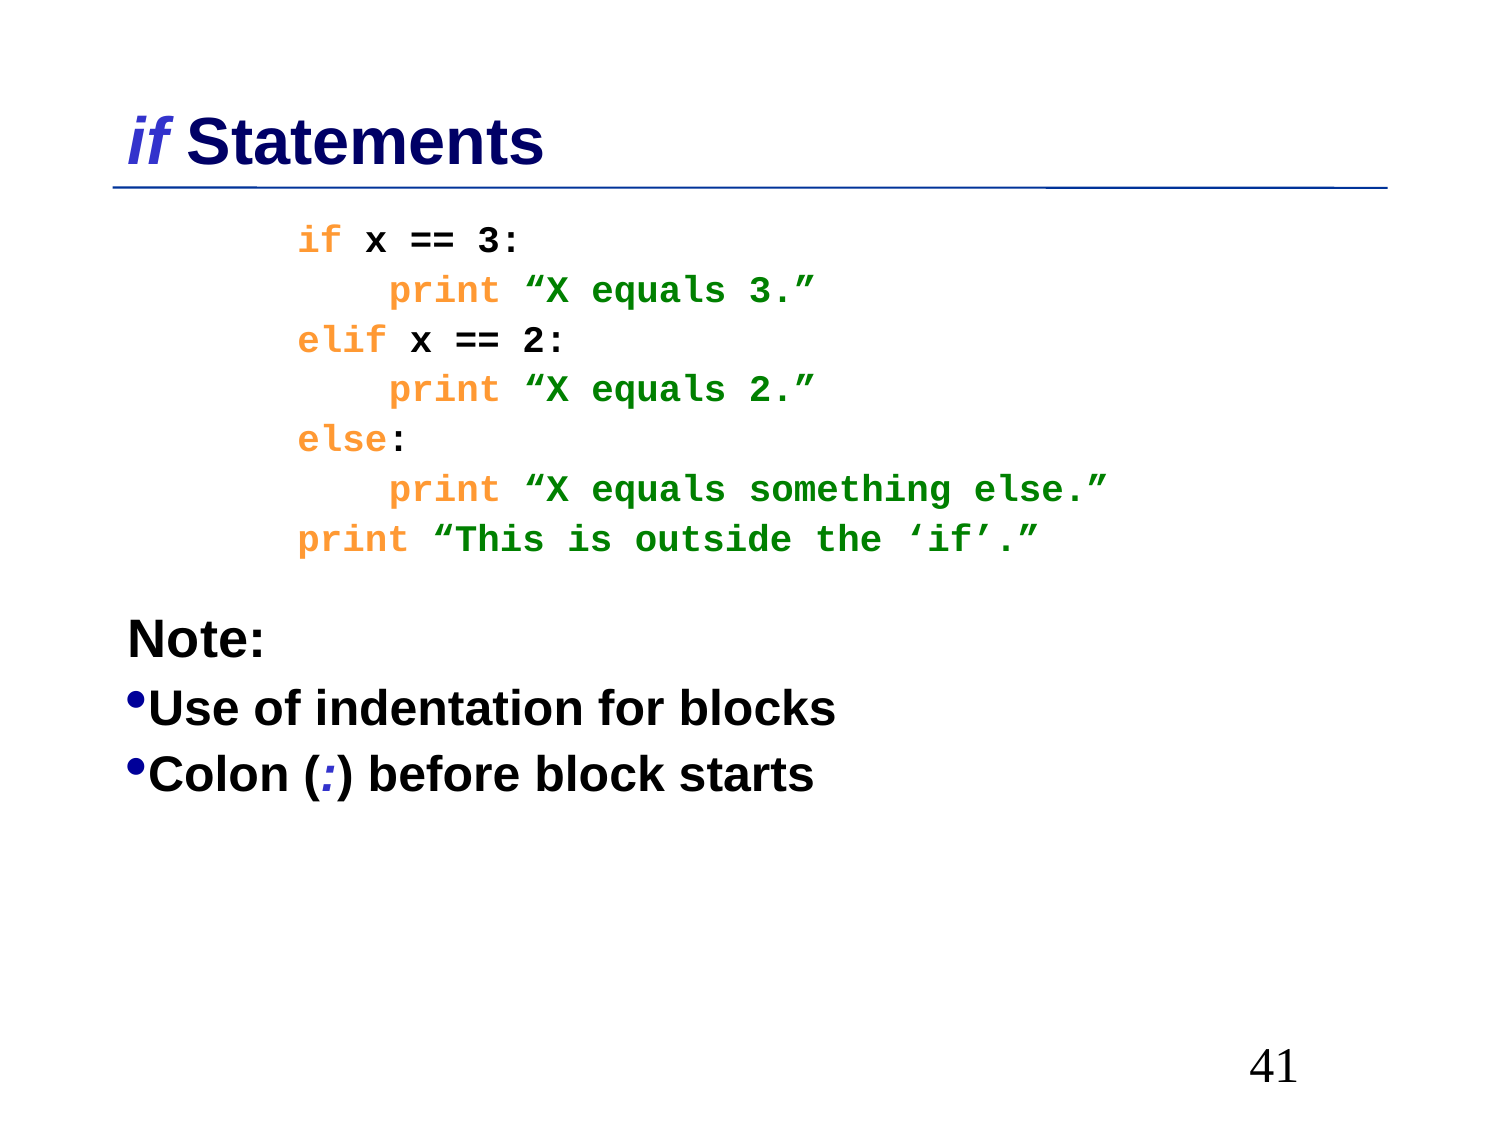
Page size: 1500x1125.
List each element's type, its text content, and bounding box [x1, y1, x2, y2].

list if x == 3: print “X equals 3.” elif x == 2: print “X equals 2.” else: print “X equals something else.” print “This is outside the ‘if’.” Note: Use of indentation for blocks Colon (:) before block starts [112, 212, 1388, 963]
text_box [1074, 994, 1387, 1125]
title if Statements [112, 89, 1388, 185]
